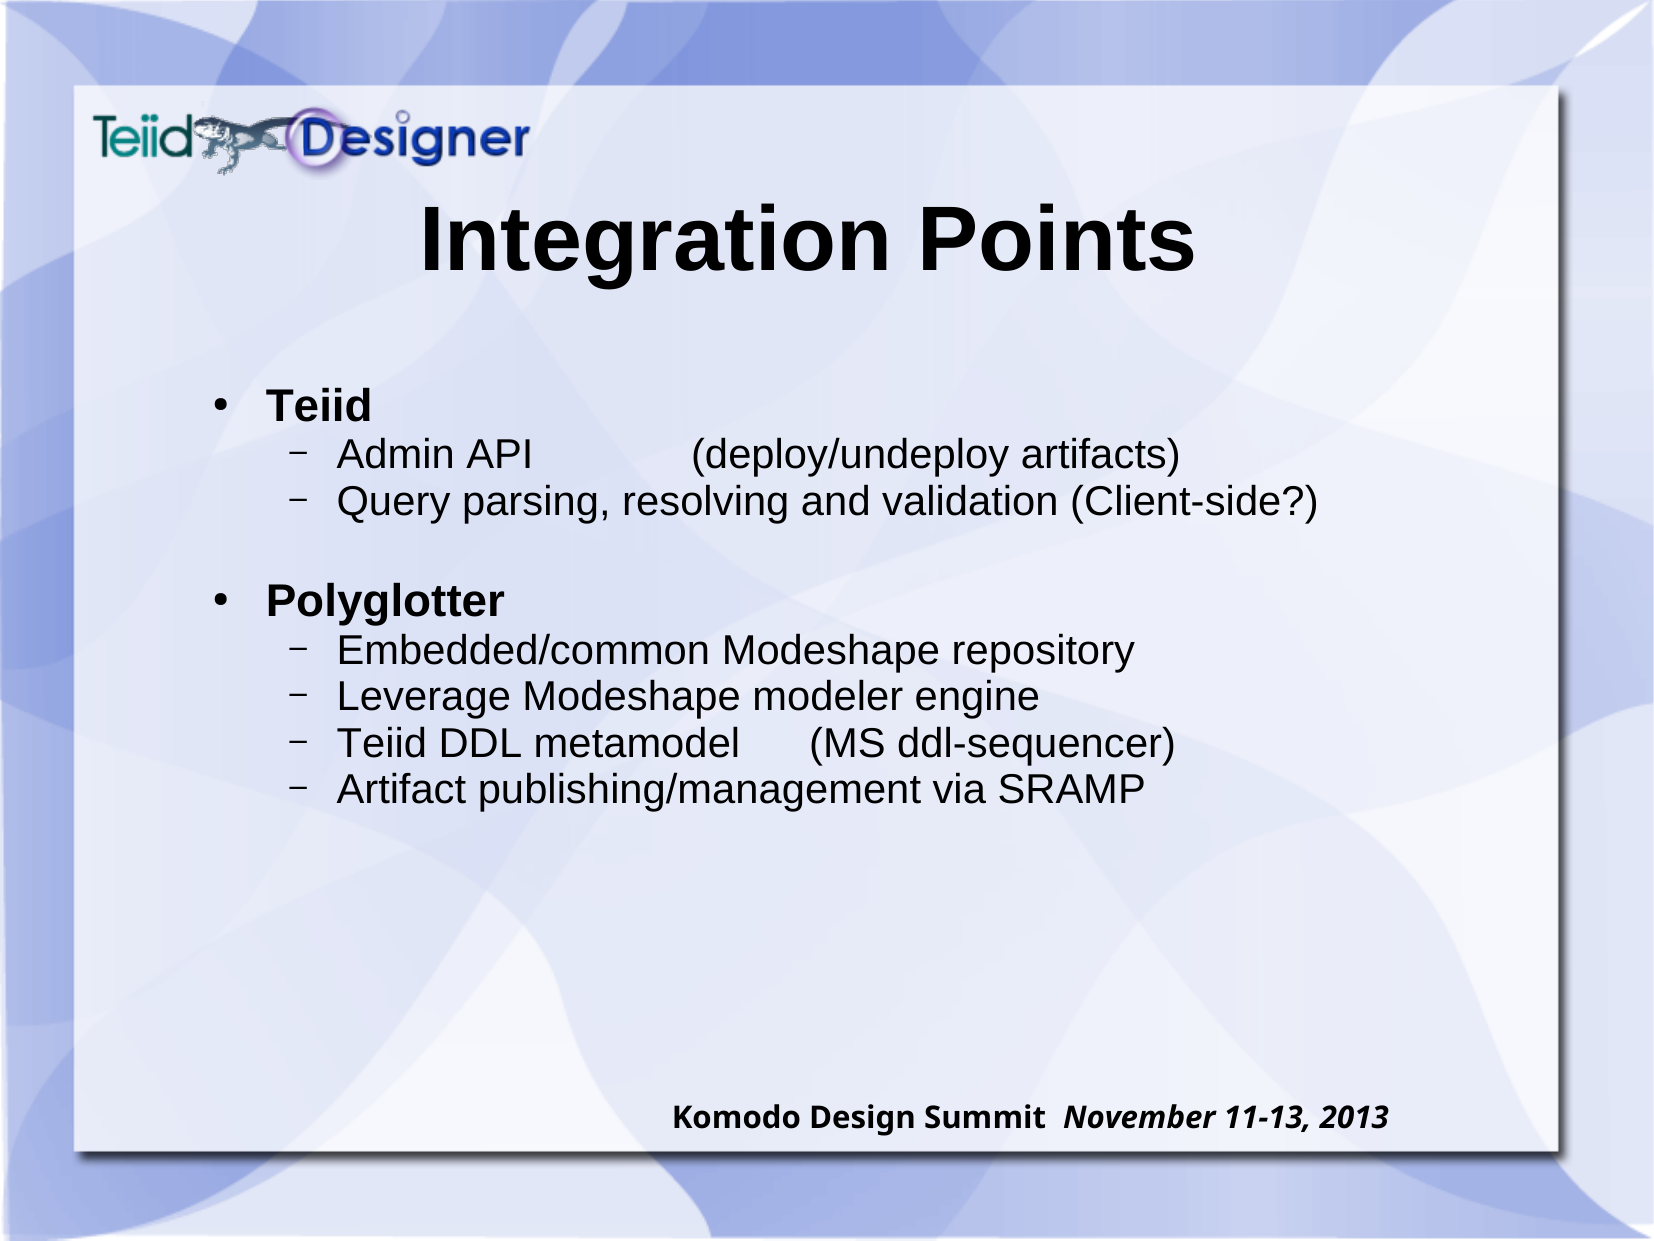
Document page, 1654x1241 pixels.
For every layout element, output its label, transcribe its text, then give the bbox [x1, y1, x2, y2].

text_box Teiid Admin API (deploy/undeploy artifacts) Query parsing, resolving and validation (Client-side?) Polyglotter Embedded/common Modeshape repository Leverage Modeshape modeler engine Teiid DDL metamodel (MS ddl-sequencer) Artifact publishing/management via SRAMP [195, 379, 1471, 976]
title Integration Points [82, 135, 1536, 343]
picture [0, 0, 1654, 1241]
